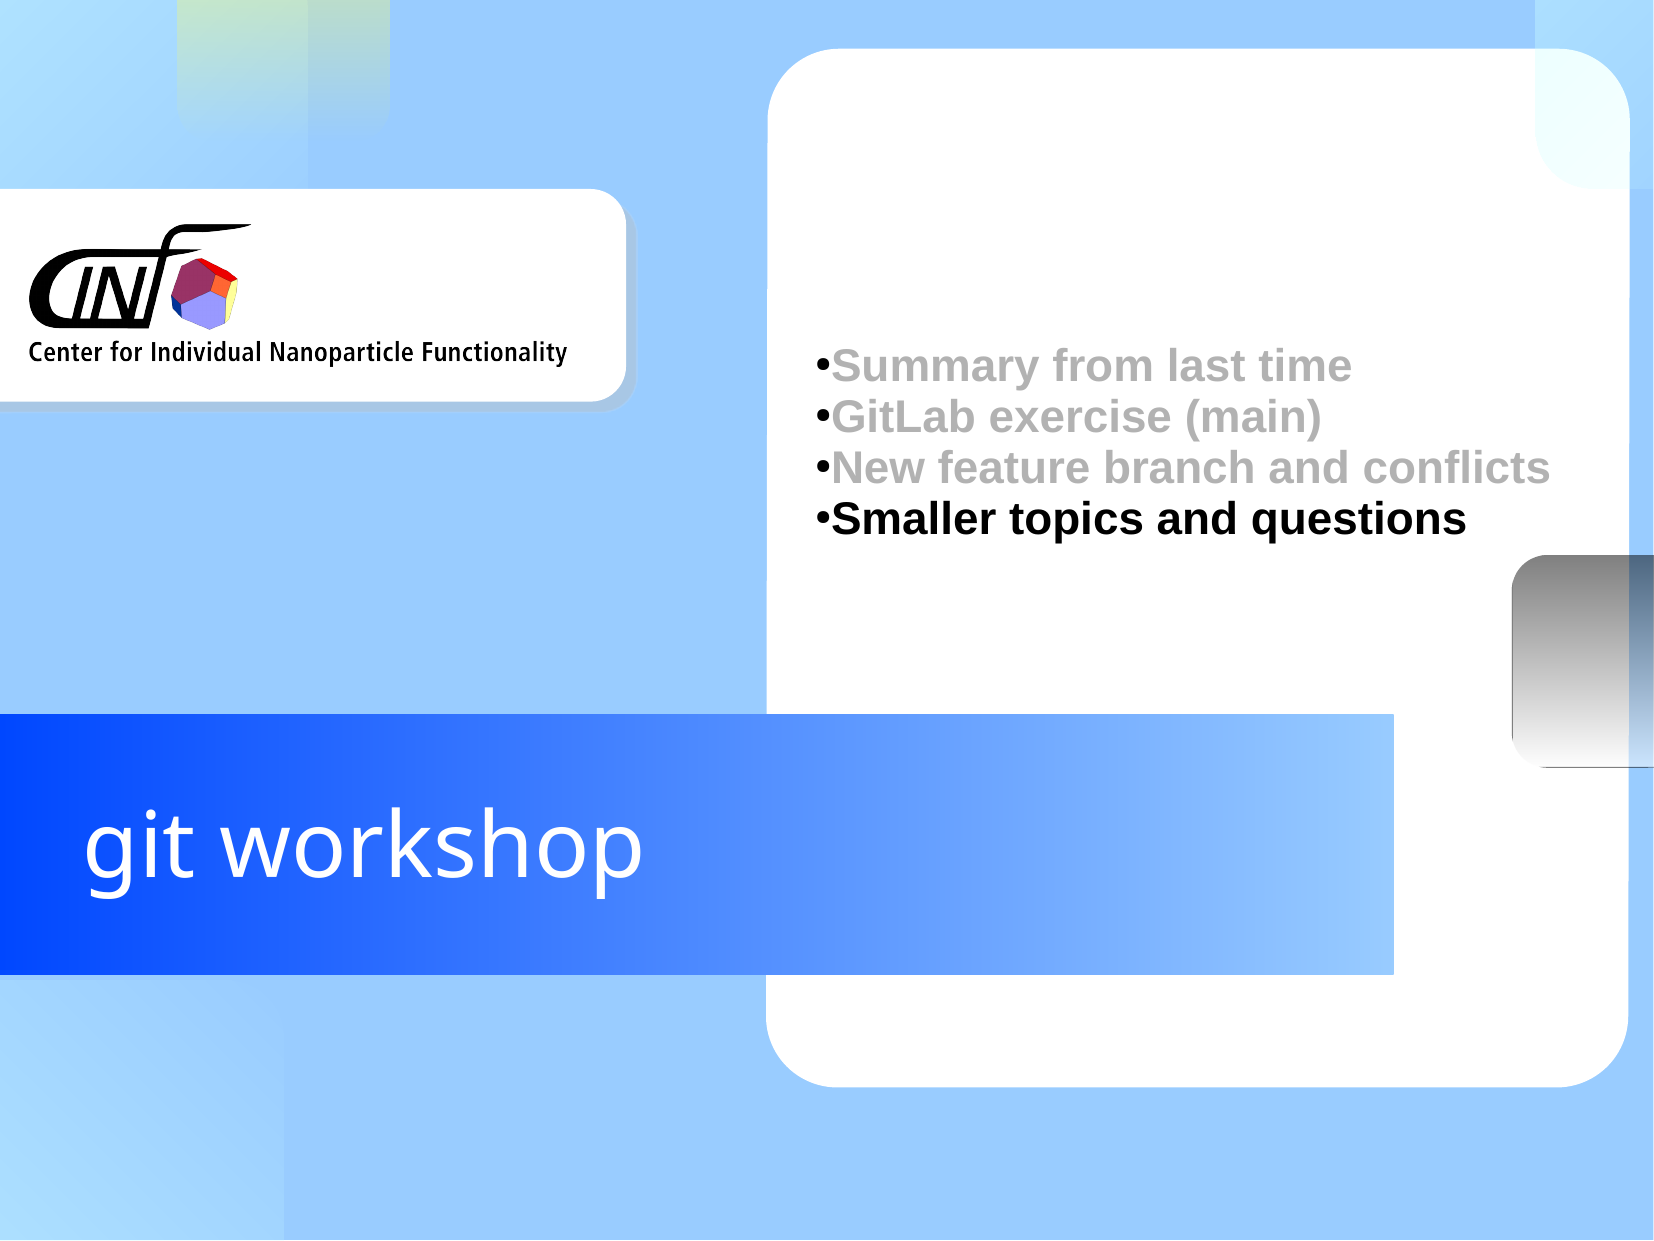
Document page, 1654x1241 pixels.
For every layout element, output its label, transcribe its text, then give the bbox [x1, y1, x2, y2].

picture [28, 224, 567, 367]
title git workshop [82, 738, 1312, 946]
subtitle Summary from last time GitLab exercise (main) New feature branch and conflicts Smaller topics and questions [814, 288, 1571, 596]
